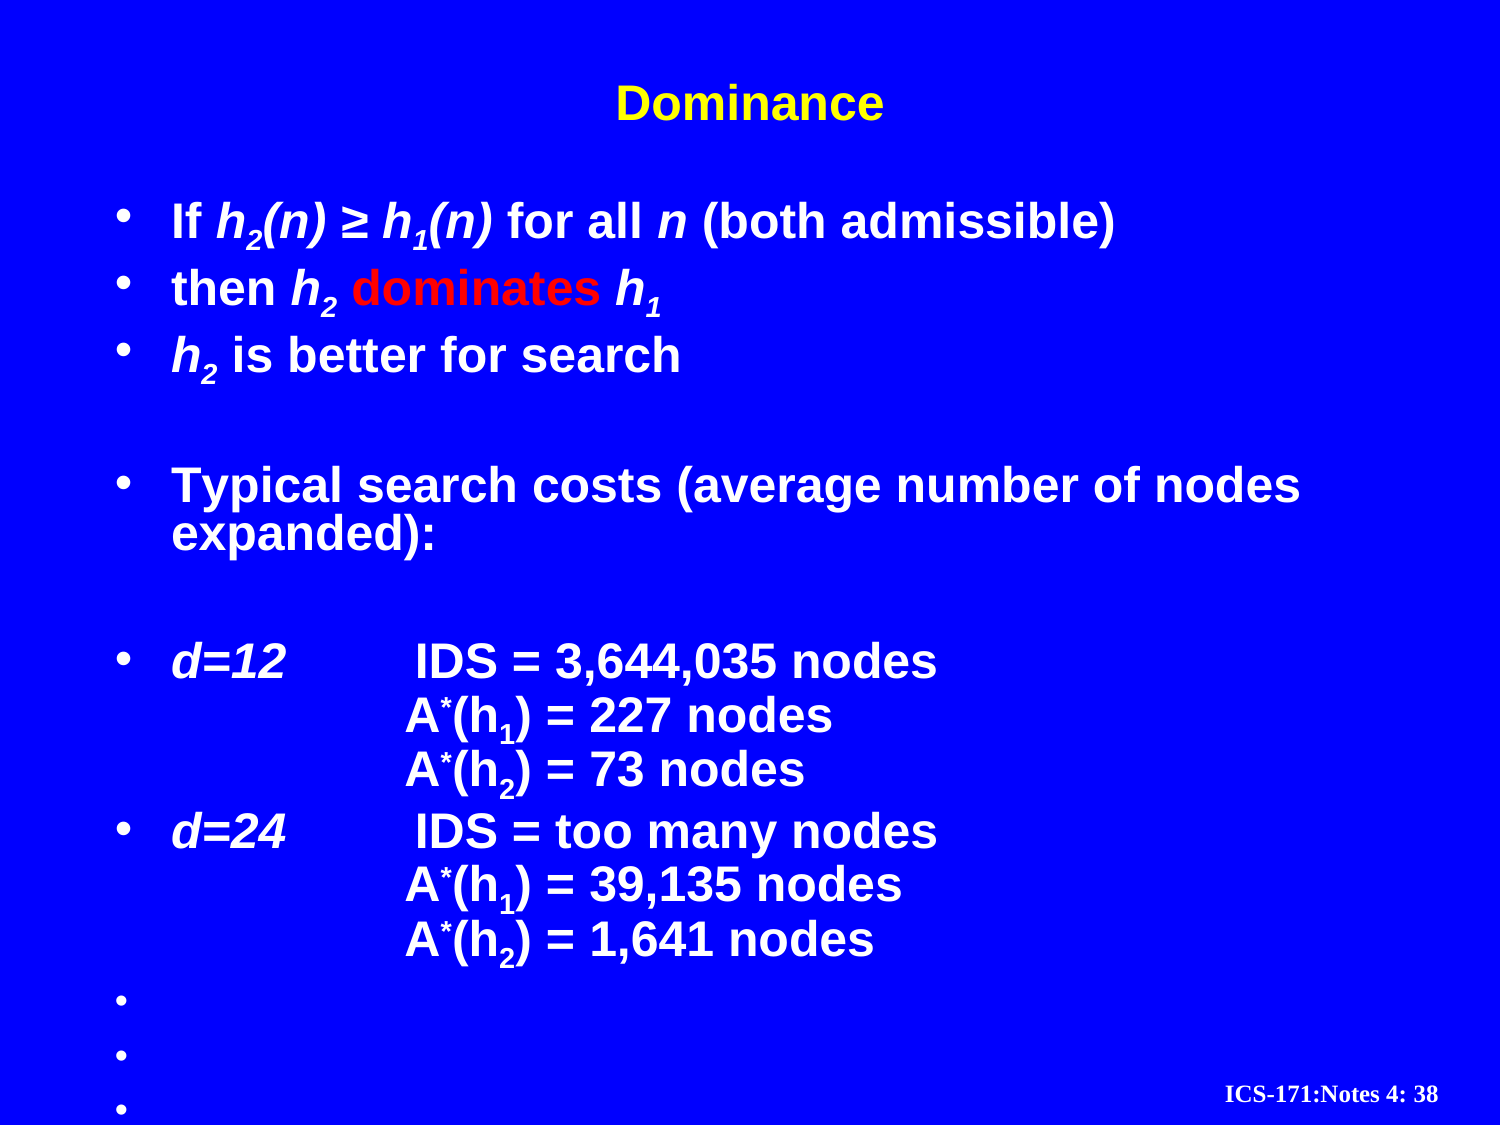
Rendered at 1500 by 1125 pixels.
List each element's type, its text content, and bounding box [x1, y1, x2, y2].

list If h2(n) ≥ h1(n) for all n (both admissible) then h2 dominates h1 h2 is better for search Typical search costs (average number of nodes expanded): d=12 IDS = 3,644,035 nodes A*(h1) = 227 nodes A*(h2) = 73 nodes d=24 IDS = too many nodes A*(h1) = 39,135 nodes A*(h2) = 1,641 nodes [99, 187, 1388, 1013]
title Dominance [112, 49, 1388, 150]
